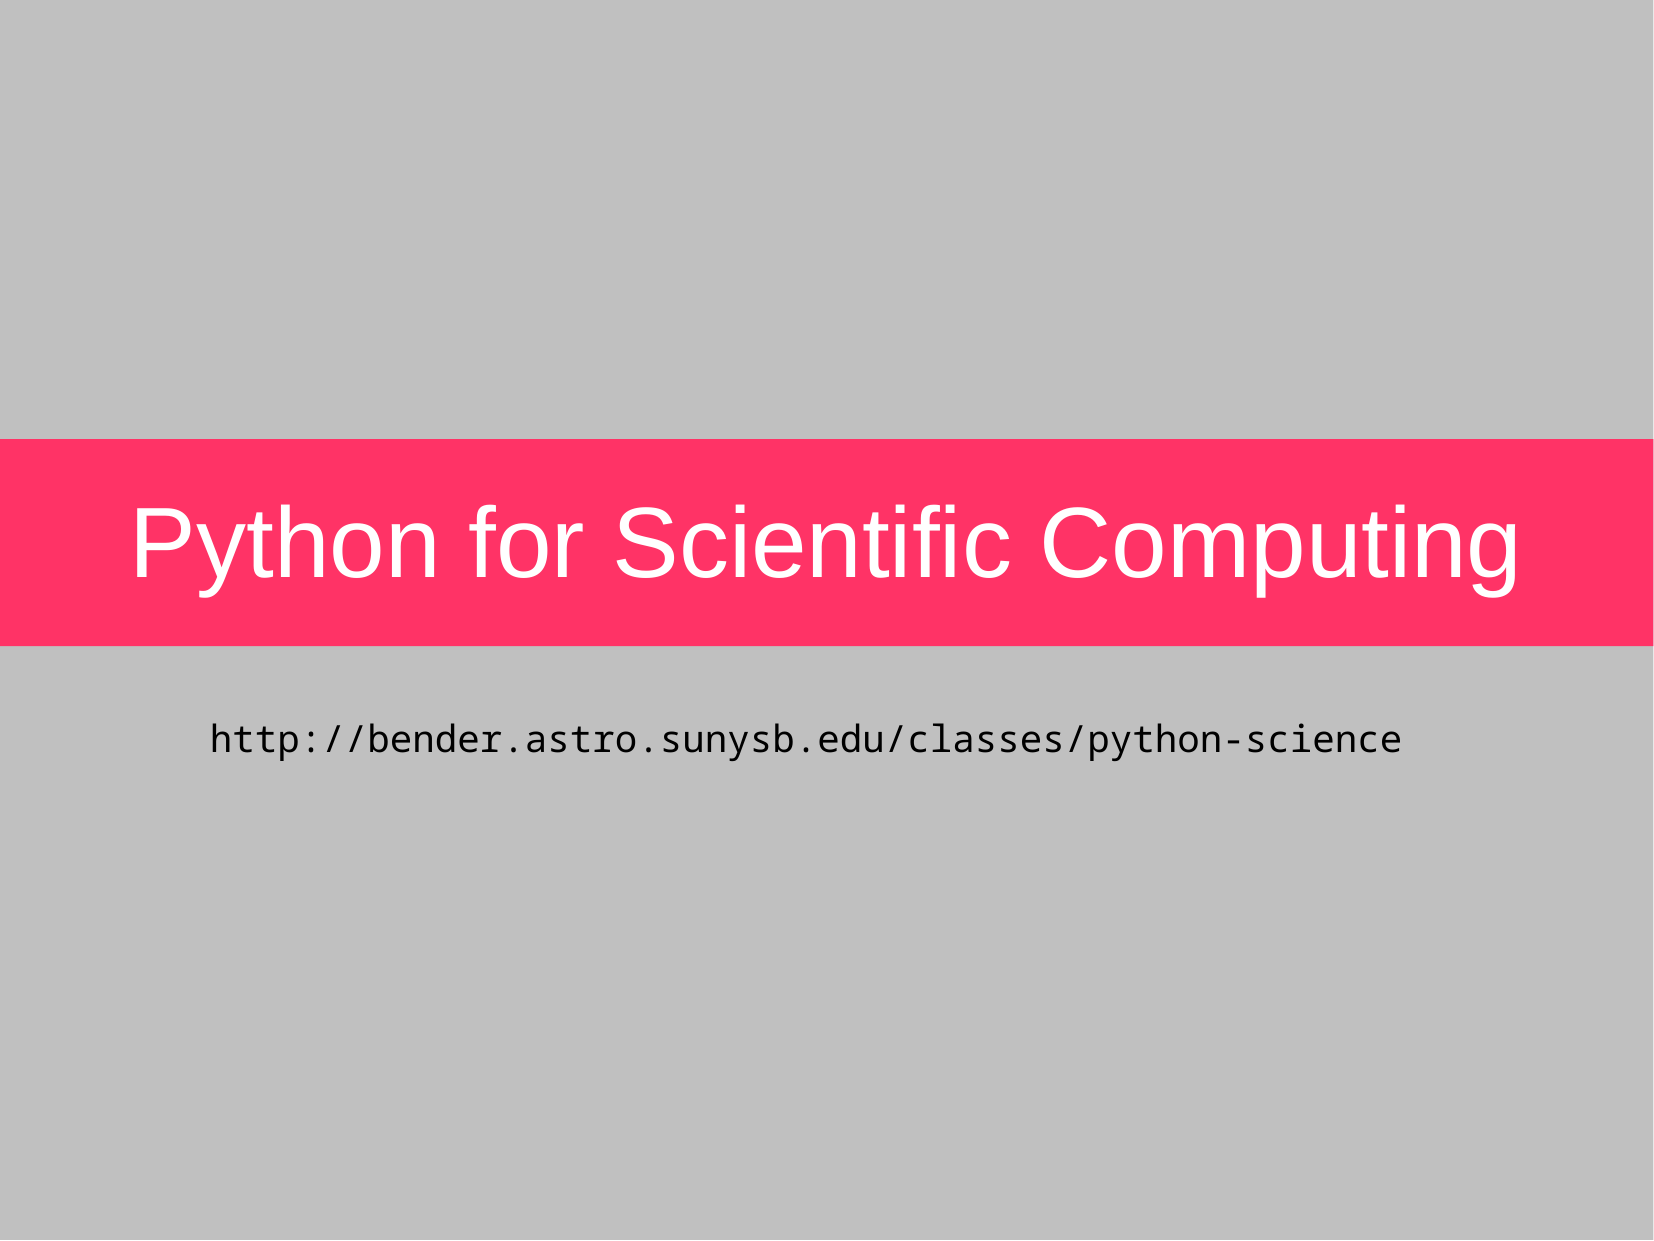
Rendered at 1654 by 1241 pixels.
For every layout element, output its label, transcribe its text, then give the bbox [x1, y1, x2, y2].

title Python for Scientific Computing [0, 439, 1654, 647]
text_box http://bender.astro.sunysb.edu/classes/python-science [195, 705, 1546, 764]
